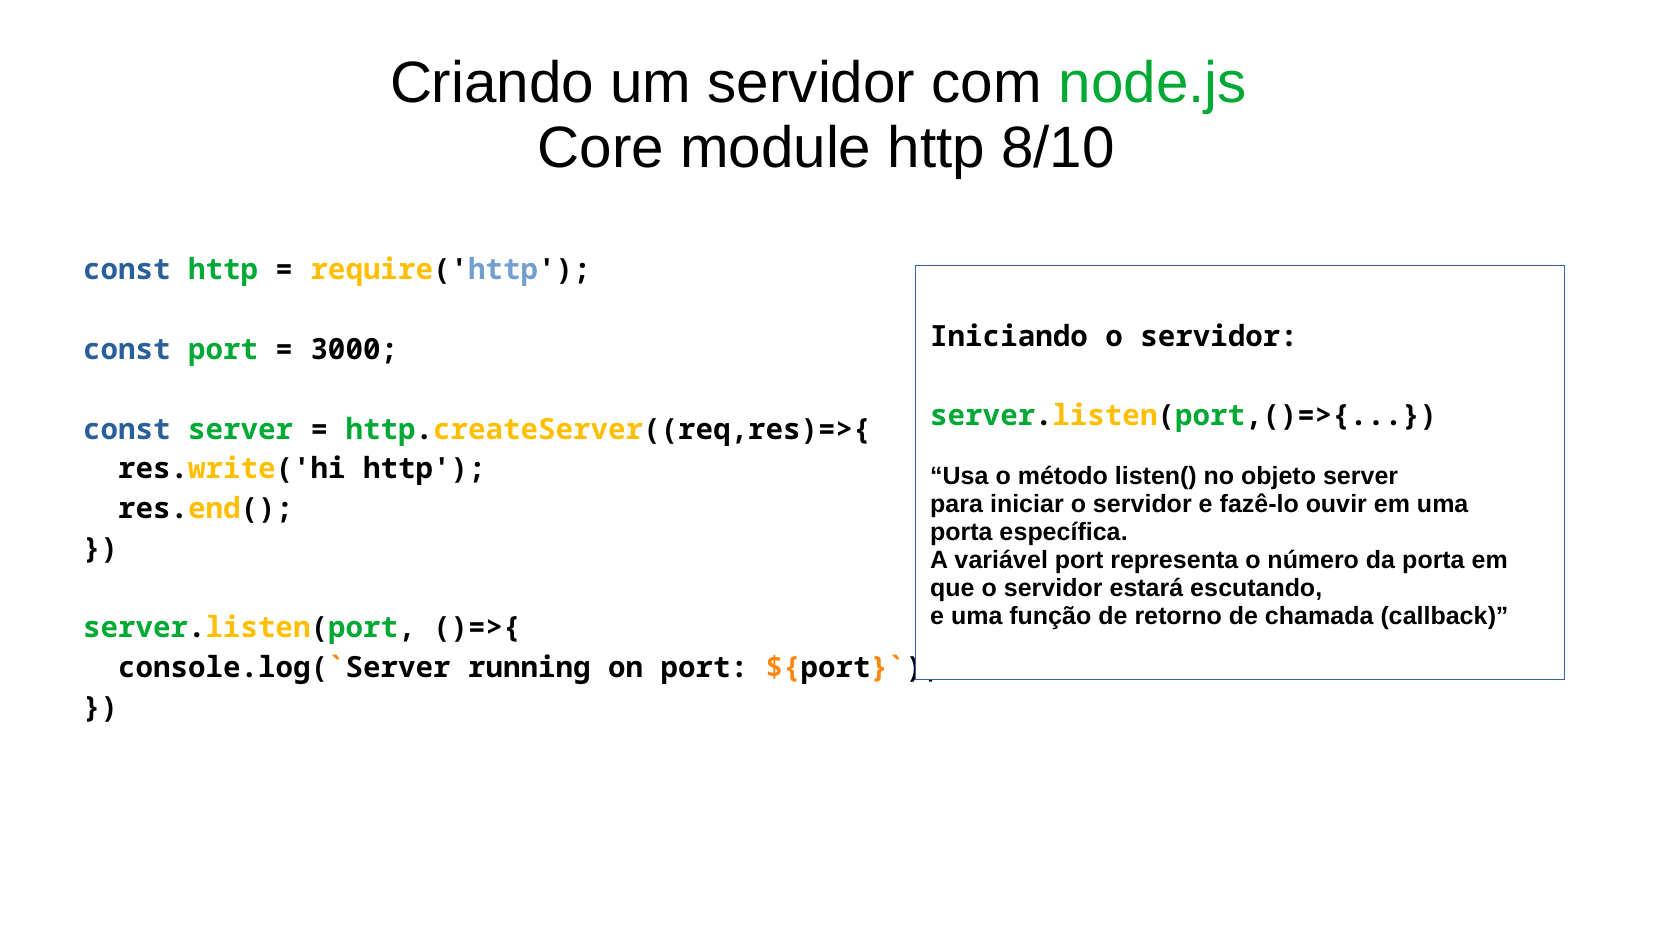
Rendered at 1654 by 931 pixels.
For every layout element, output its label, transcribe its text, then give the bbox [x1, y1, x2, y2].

title Criando um servidor com node.js Core module http 8/10 [82, 37, 1571, 193]
subtitle const http = require('http'); const port = 3000; const server = http.createServer((req,res)=>{ res.write('hi http'); res.end(); }) server.listen(port, ()=>{ console.log(`Server running on port: ${port}`); }) [82, 217, 945, 758]
text_box Iniciando o servidor: server.listen(port,()=>{...}) “Usa o método listen() no objeto server para iniciar o servidor e fazê-lo ouvir em uma porta específica. A variável port representa o número da porta em que o servidor estará escutando, e uma função de retorno de chamada (callback)” [915, 265, 1565, 680]
